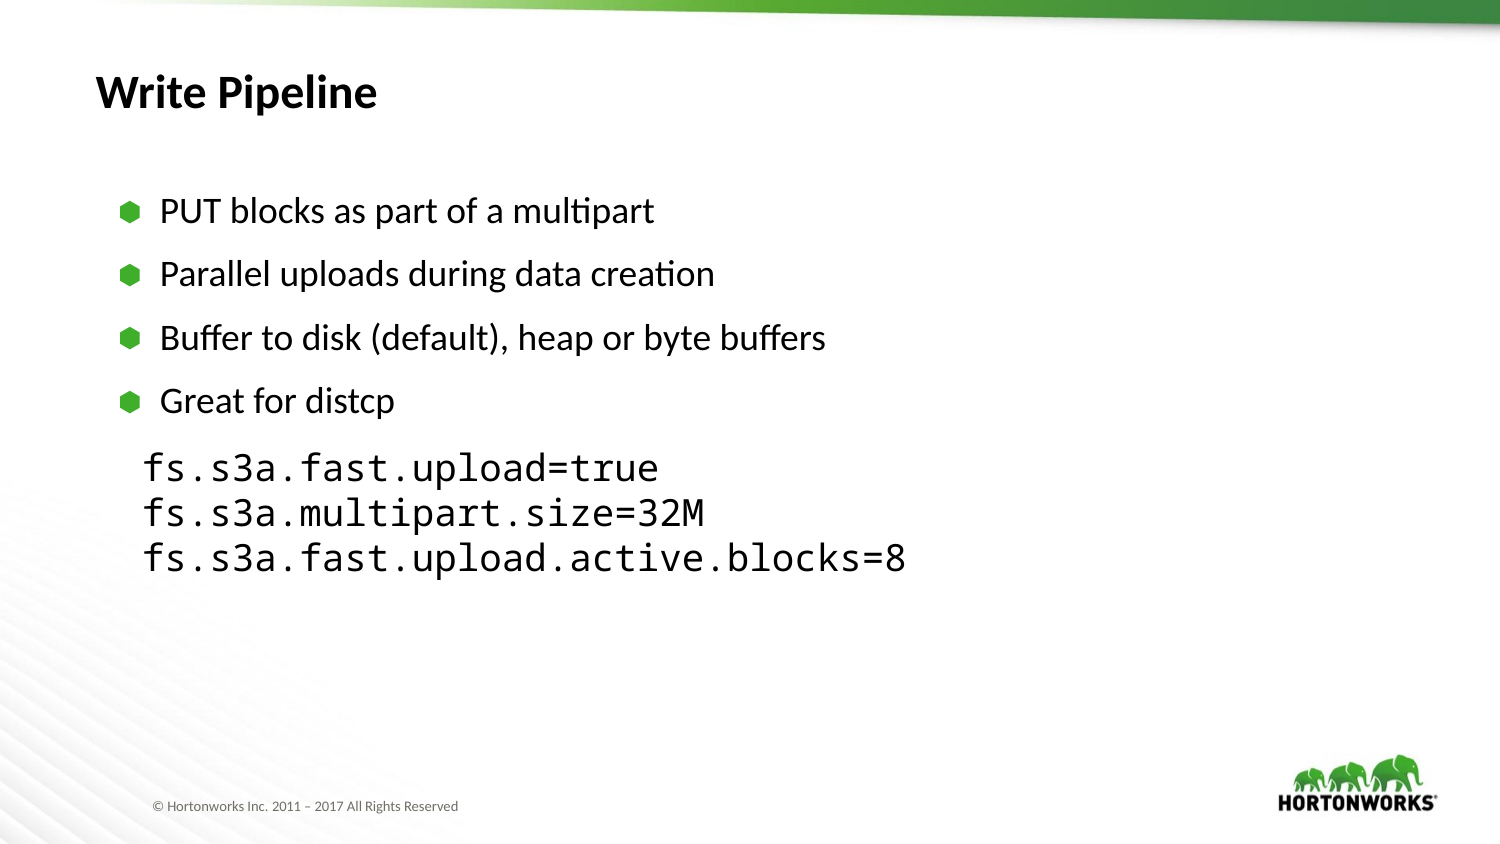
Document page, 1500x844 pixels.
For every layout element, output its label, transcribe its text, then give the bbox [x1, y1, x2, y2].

title Write Pipeline [86, 69, 1437, 119]
picture [0, 0, 1500, 844]
text_box fs.s3a.fast.upload=true fs.s3a.multipart.size=32M fs.s3a.fast.upload.active.blocks=8 [127, 436, 922, 632]
list PUT blocks as part of a multipart Parallel uploads during data creation Buffer to disk (default), heap or byte buffers Great for distcp [100, 181, 1113, 435]
